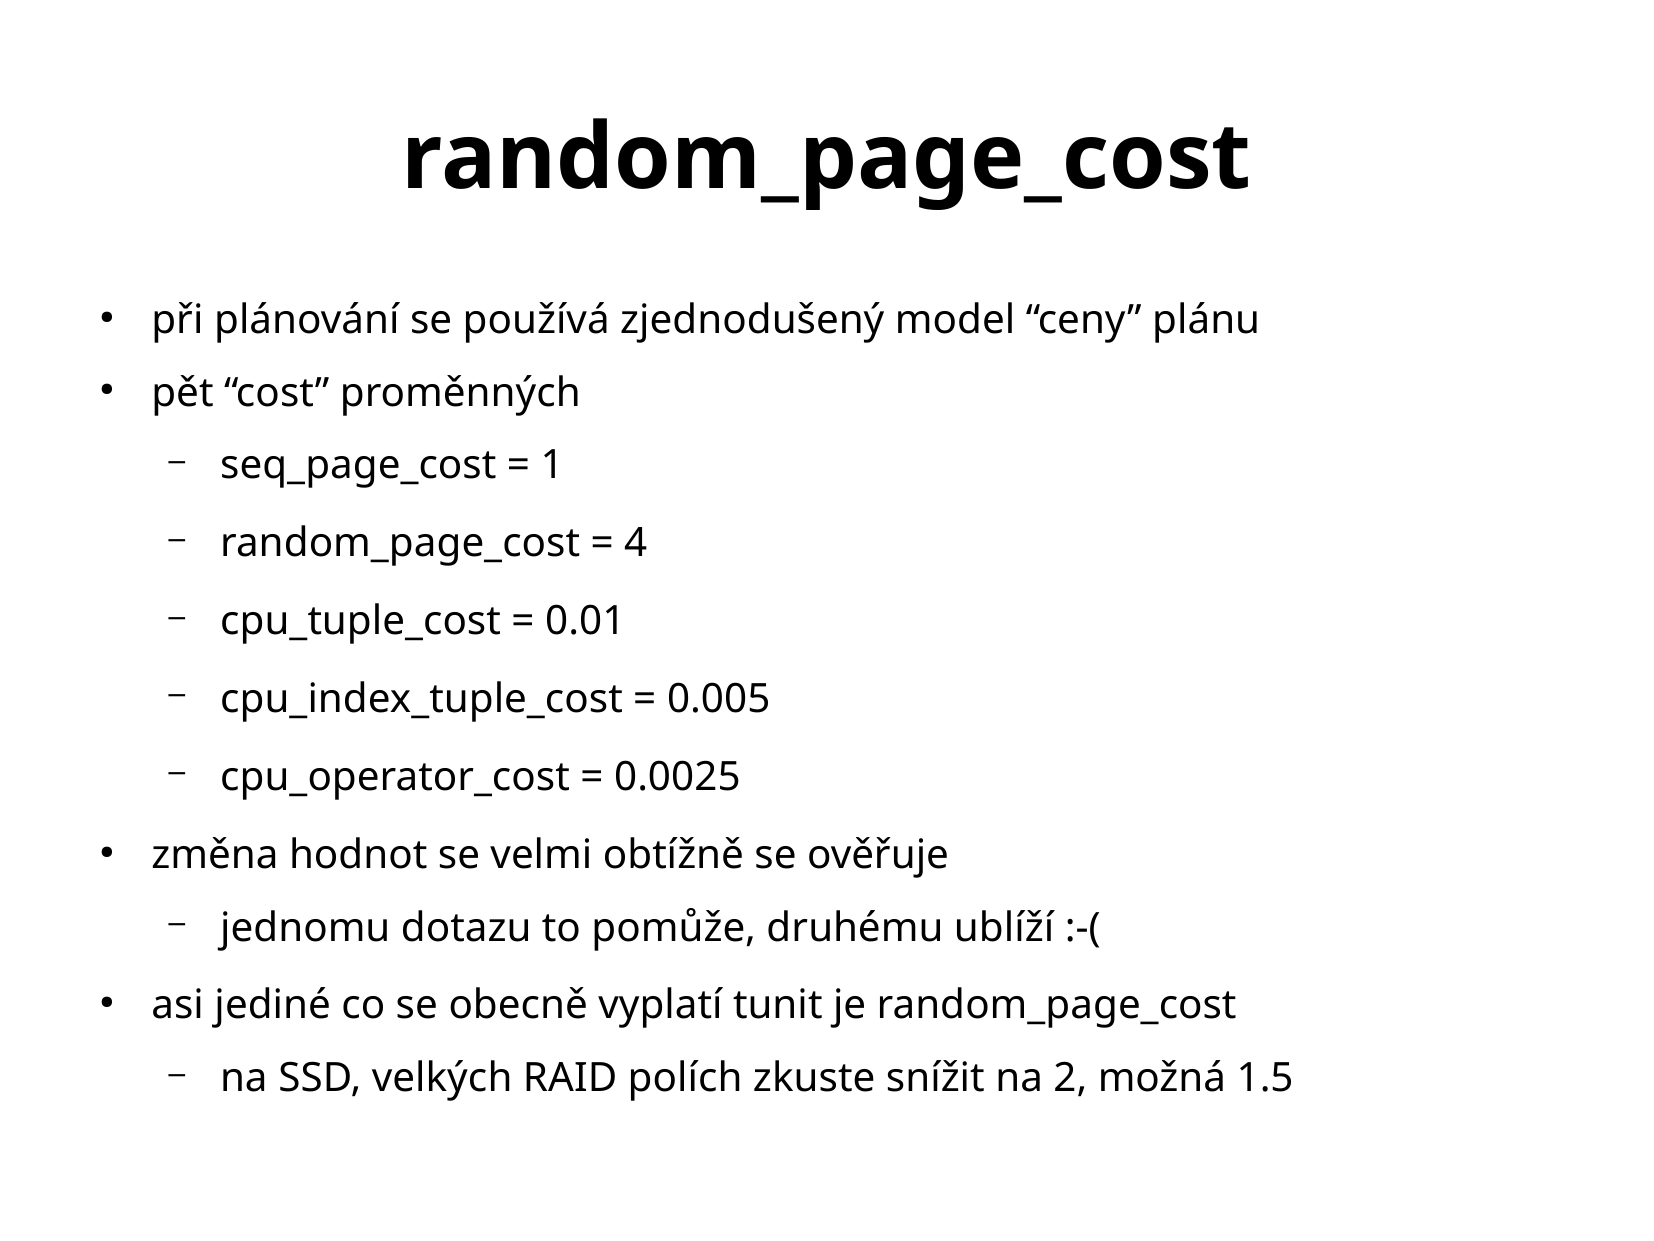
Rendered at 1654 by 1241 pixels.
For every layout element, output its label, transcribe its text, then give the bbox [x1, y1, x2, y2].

title random_page_cost [82, 49, 1571, 257]
list při plánování se používá zjednodušený model “ceny” plánu pět “cost” proměnných seq_page_cost = 1 random_page_cost = 4 cpu_tuple_cost = 0.01 cpu_index_tuple_cost = 0.005 cpu_operator_cost = 0.0025 změna hodnot se velmi obtížně se ověřuje jednomu dotazu to pomůže, druhému ublíží :-( asi jediné co se obecně vyplatí tunit je random_page_cost na SSD, velkých RAID polích zkuste snížit na 2, možná 1.5 [82, 290, 1538, 1111]
